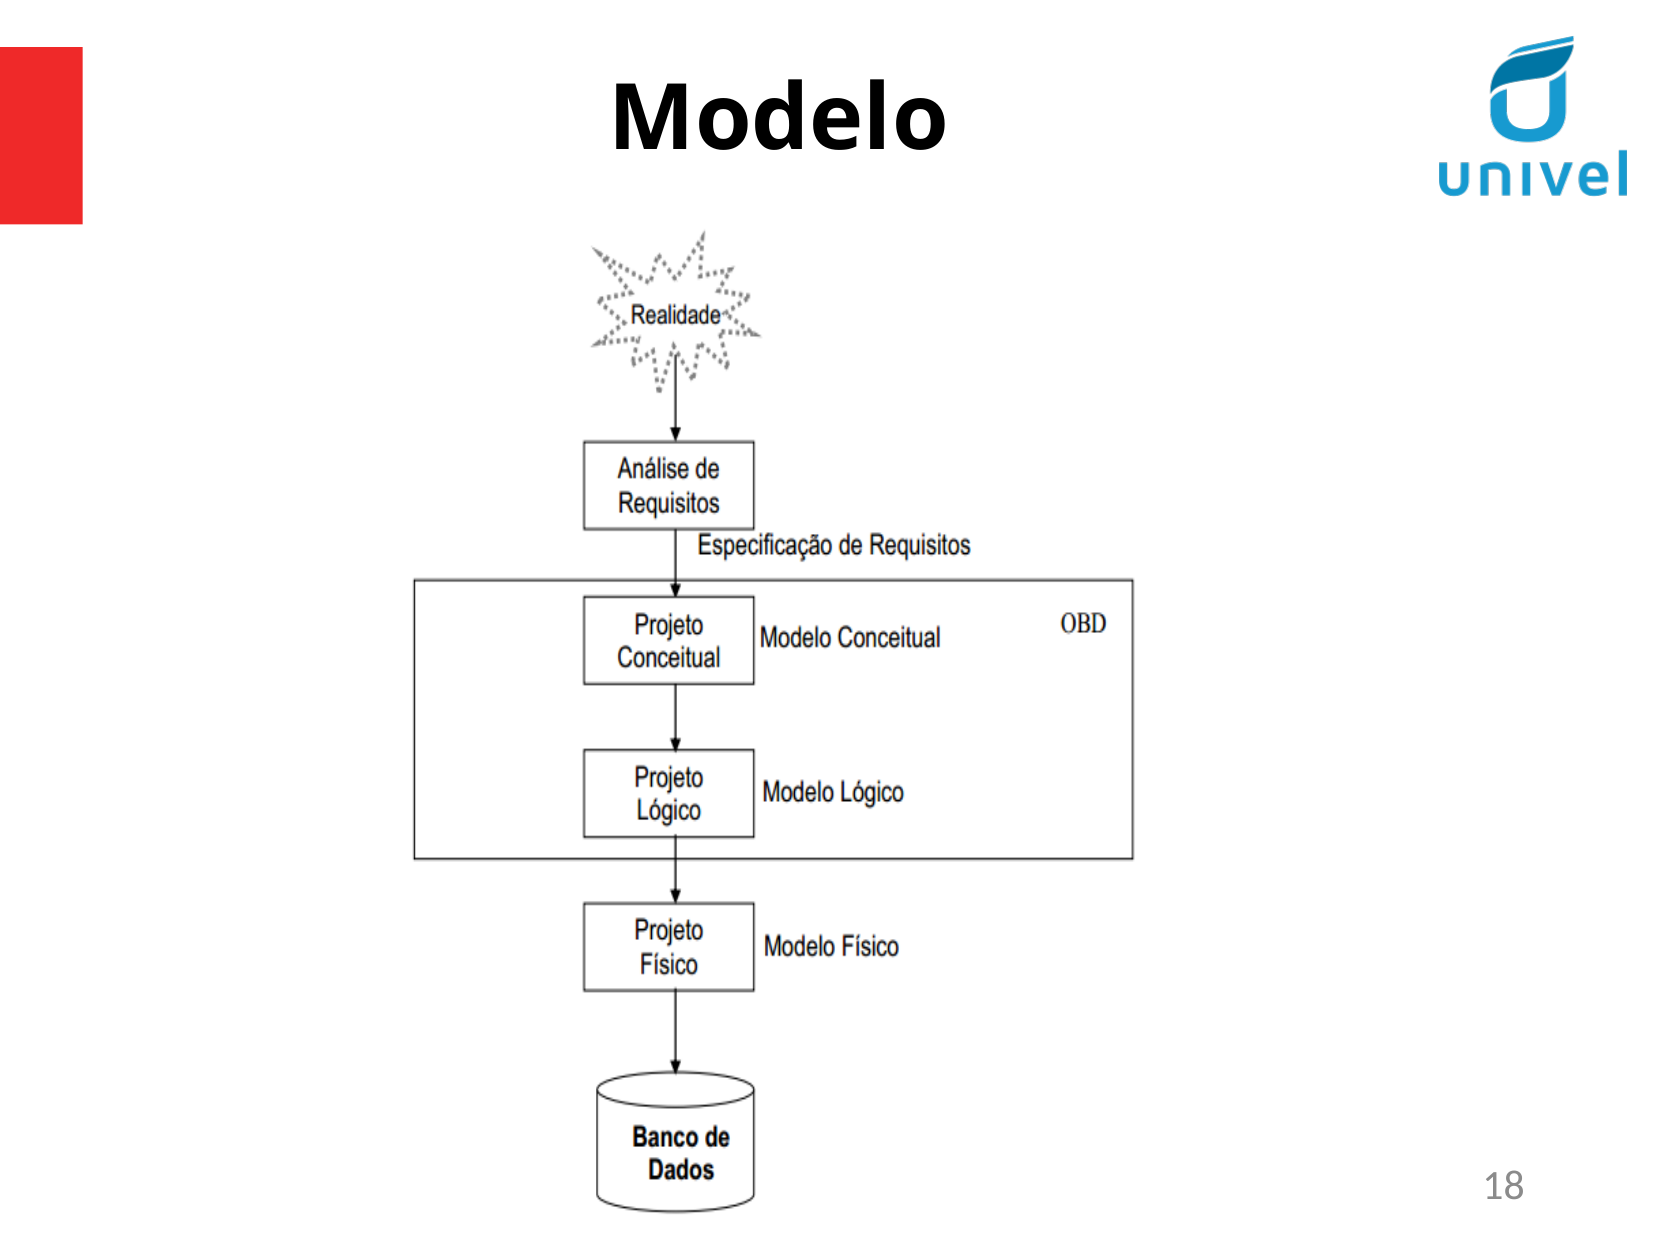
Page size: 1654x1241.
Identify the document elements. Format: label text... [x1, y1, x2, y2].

title Modelo [65, 0, 1492, 240]
picture [399, 197, 1159, 1216]
picture [1492, 15, 1634, 217]
slide_number <número> [1167, 1149, 1540, 1216]
